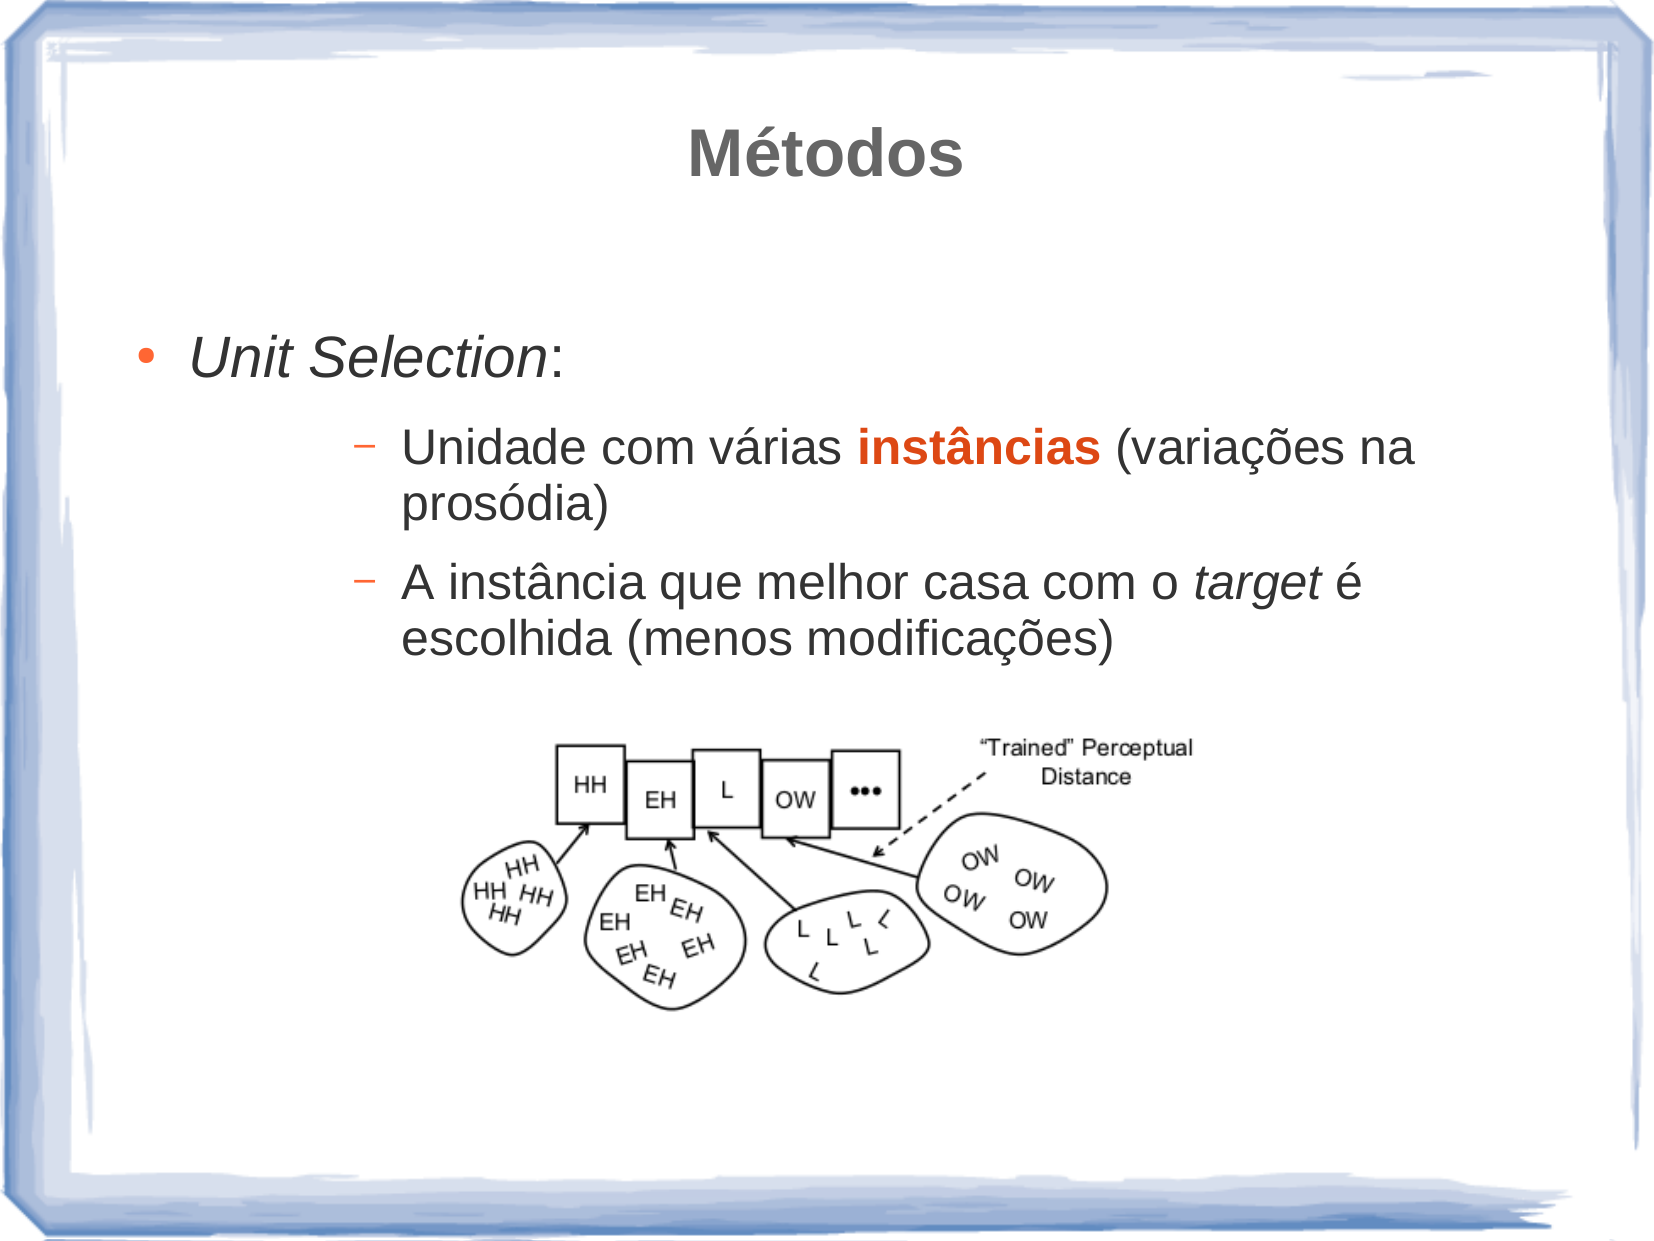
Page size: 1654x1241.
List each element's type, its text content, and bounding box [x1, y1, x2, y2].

picture [0, 0, 1654, 1241]
list Unit Selection: Unidade com várias instâncias (variações na prosódia) A instância que melhor casa com o target é escolhida (menos modificações) [118, 324, 1571, 746]
title Métodos [82, 49, 1571, 257]
